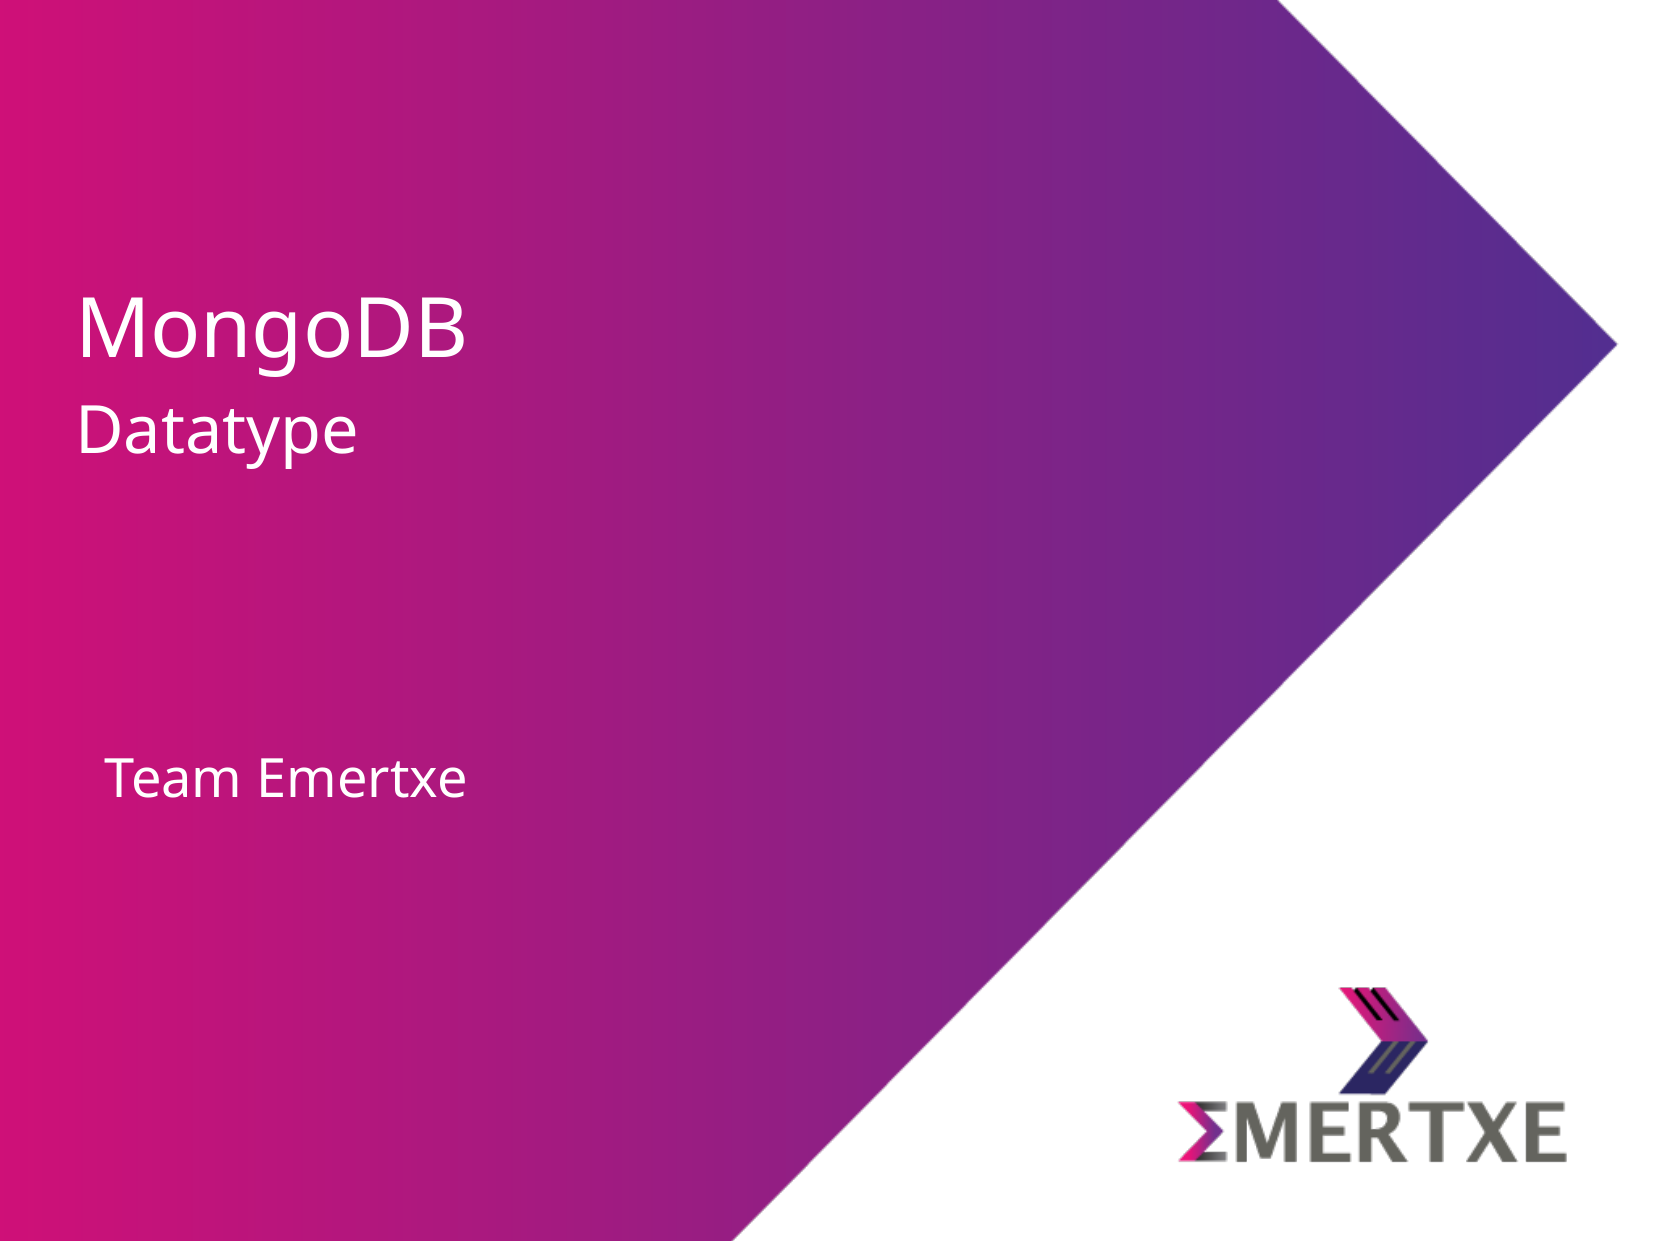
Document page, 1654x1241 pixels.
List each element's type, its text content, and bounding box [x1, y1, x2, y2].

picture [0, 0, 1654, 1241]
title MongoDB Datatype [75, 294, 1564, 606]
